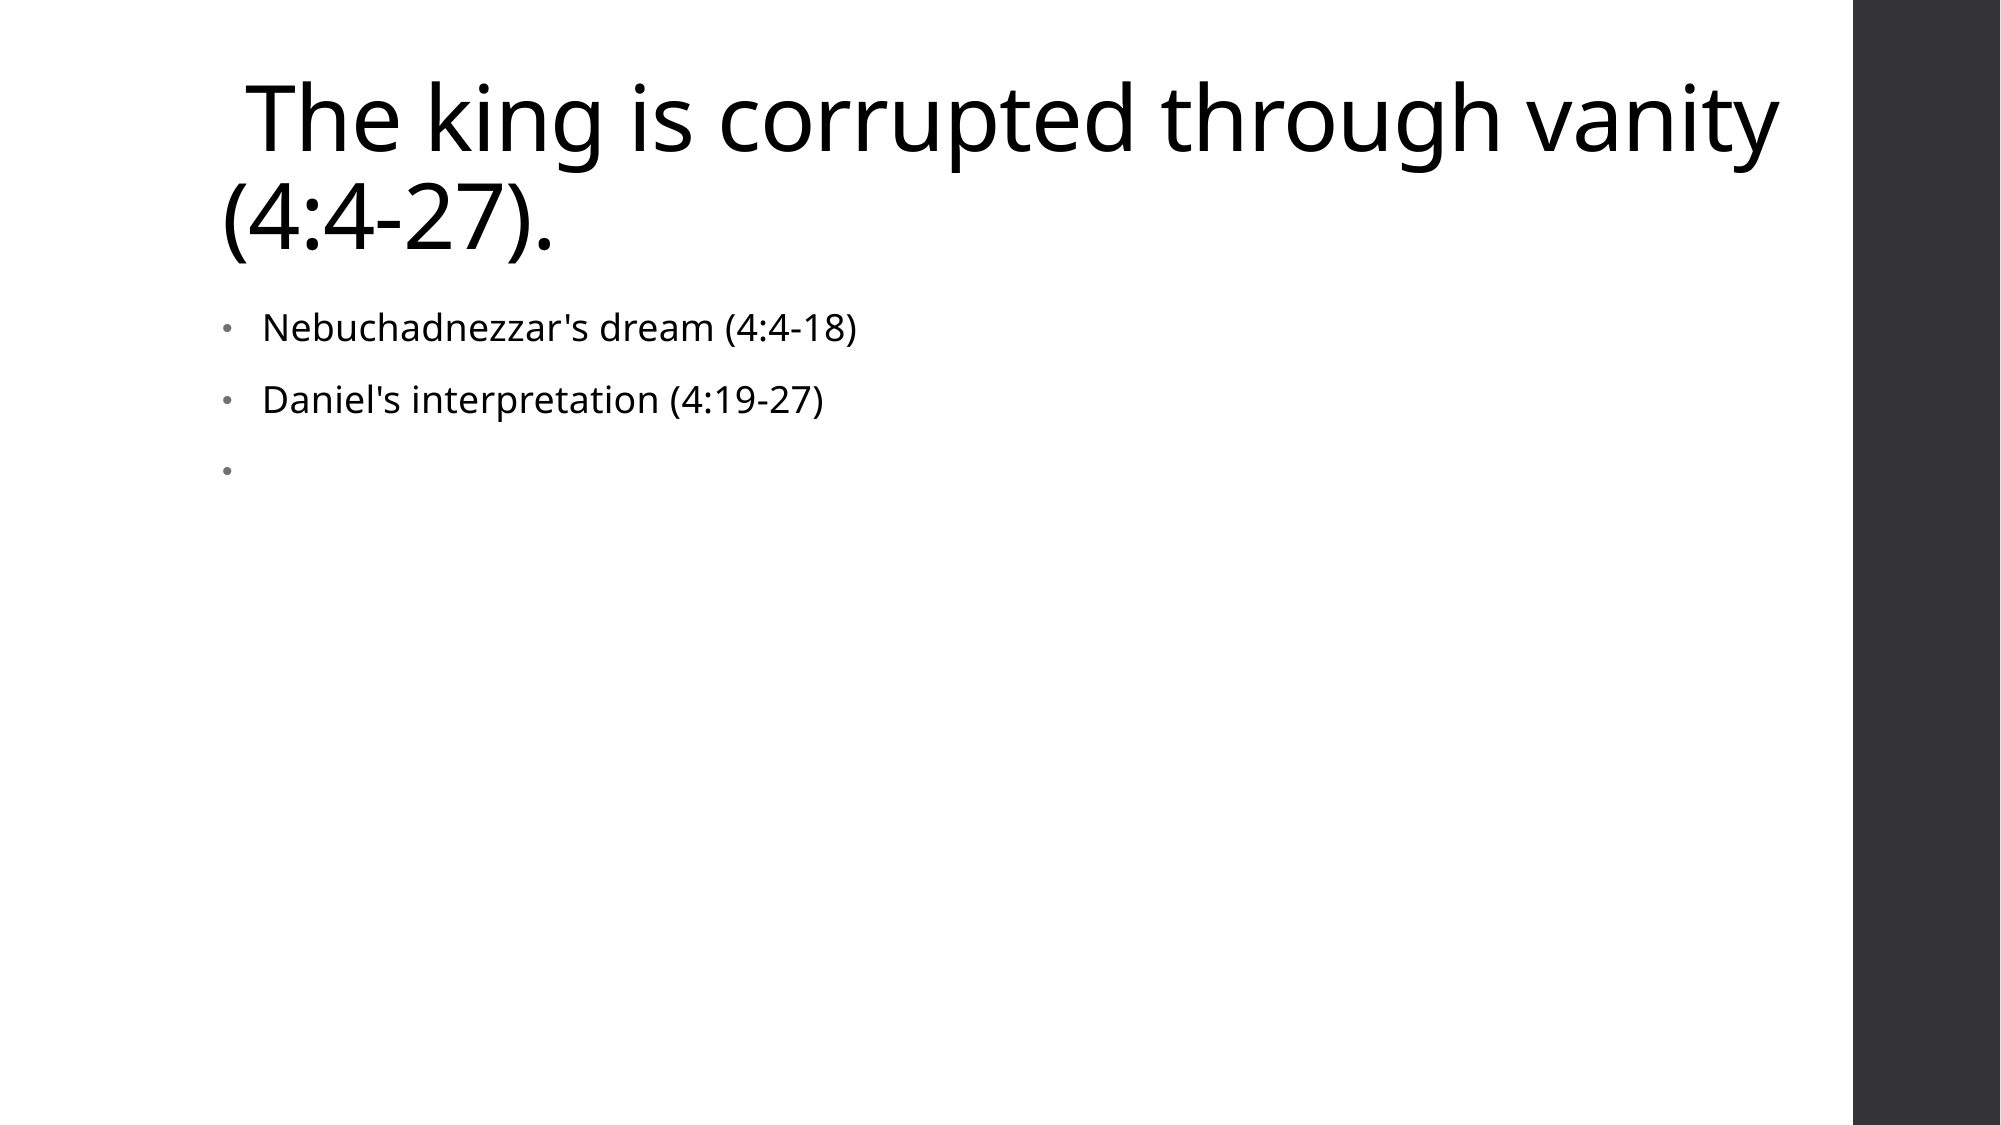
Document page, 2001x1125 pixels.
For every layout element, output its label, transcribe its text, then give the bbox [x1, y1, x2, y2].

list Nebuchadnezzar's dream (4:4-18) Daniel's interpretation (4:19-27) [206, 299, 1617, 1014]
title The king is corrupted through vanity (4:4-27). [206, 60, 1797, 278]
